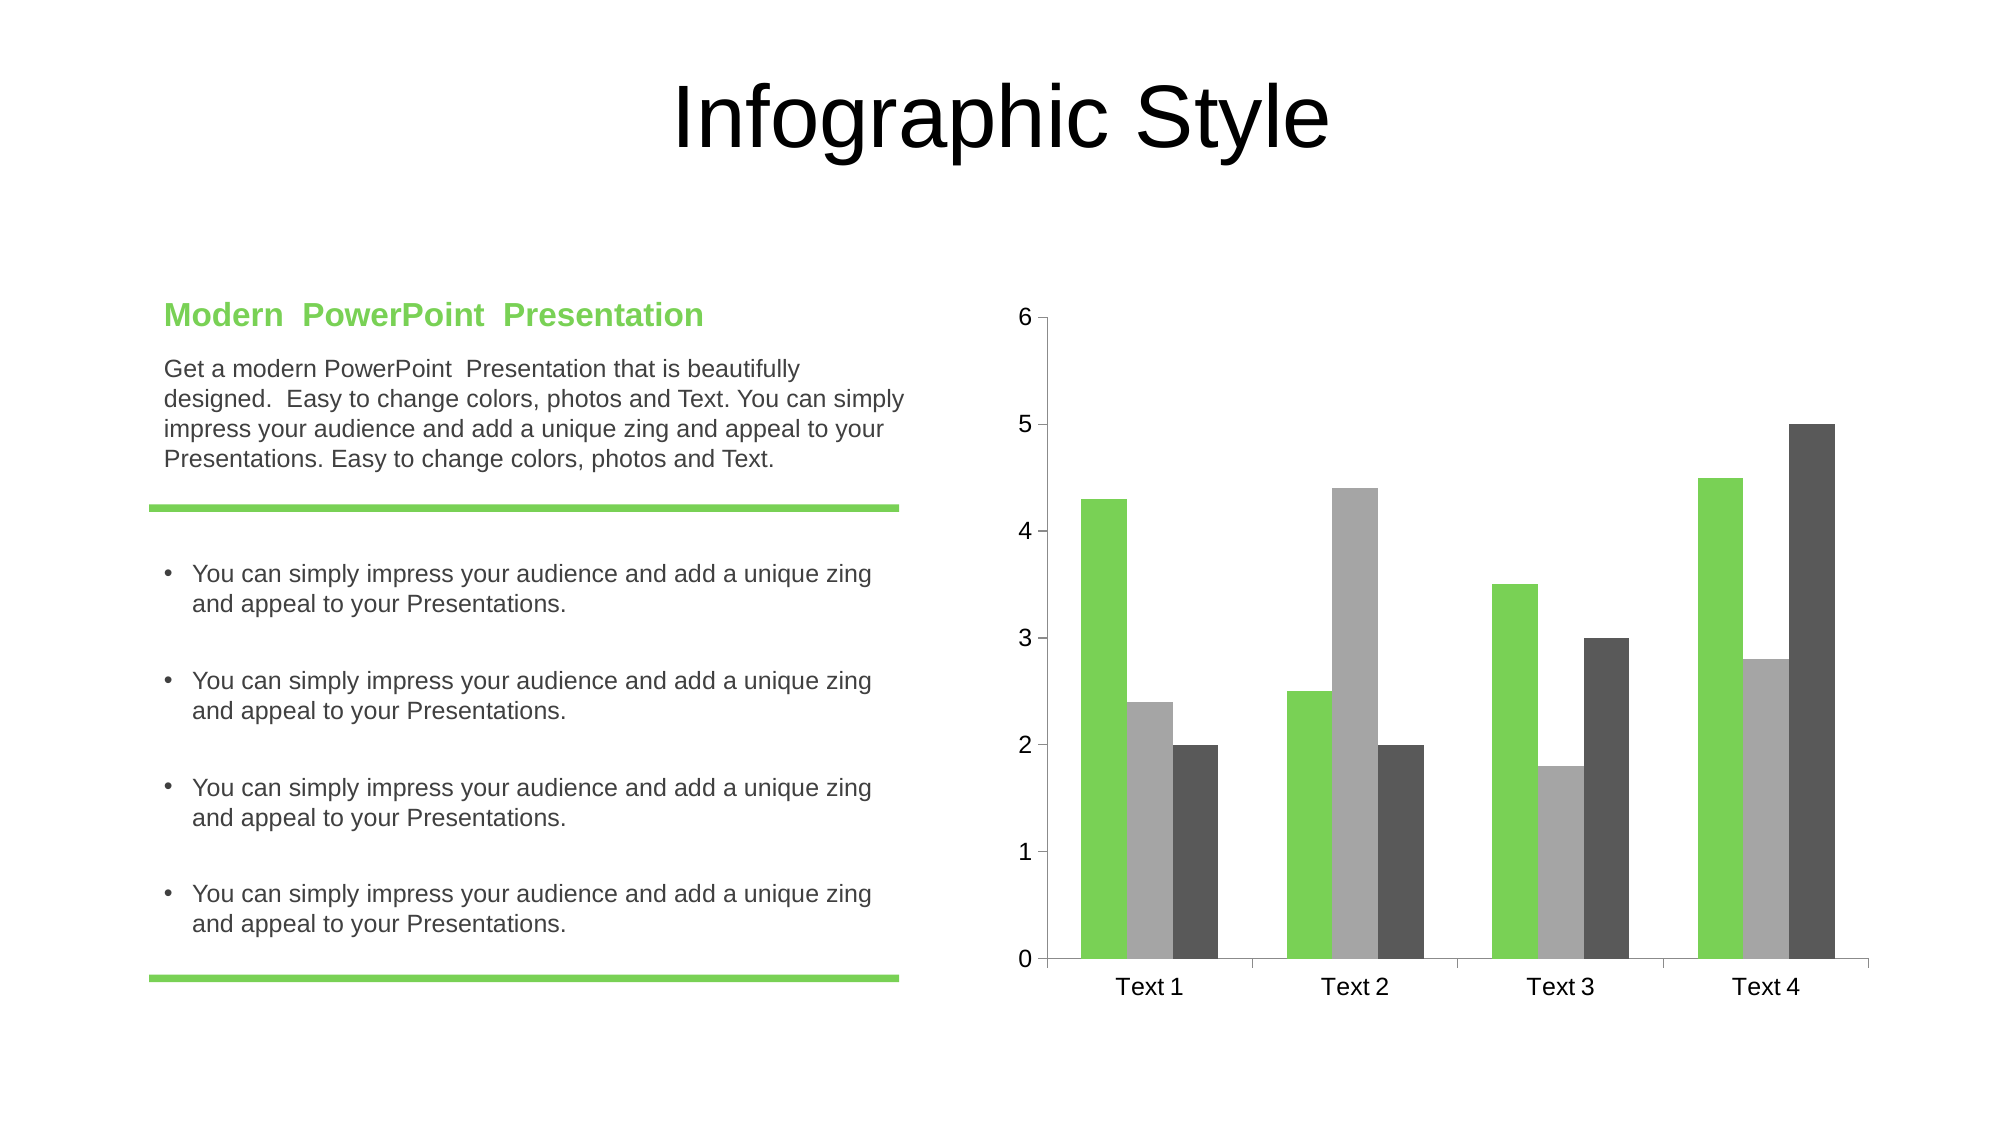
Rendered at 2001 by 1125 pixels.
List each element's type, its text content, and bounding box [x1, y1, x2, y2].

text_box You can simply impress your audience and add a unique zing and appeal to your Presentations. [149, 763, 928, 839]
list Infographic Style [53, 55, 1952, 175]
text_box You can simply impress your audience and add a unique zing and appeal to your Presentations. [149, 870, 928, 946]
text_box Modern PowerPoint Presentation [149, 285, 928, 341]
text_box Get a modern PowerPoint Presentation that is beautifully designed. Easy to change colors, photos and Text. You can simply impress your audience and add a unique zing and appeal to your Presentations. Easy to change colors, photos and Text. [149, 344, 928, 480]
text_box [149, 974, 900, 983]
chart [1000, 289, 1887, 1015]
text_box You can simply impress your audience and add a unique zing and appeal to your Presentations. [149, 550, 928, 626]
text_box [149, 504, 900, 512]
text_box You can simply impress your audience and add a unique zing and appeal to your Presentations. [149, 657, 928, 732]
